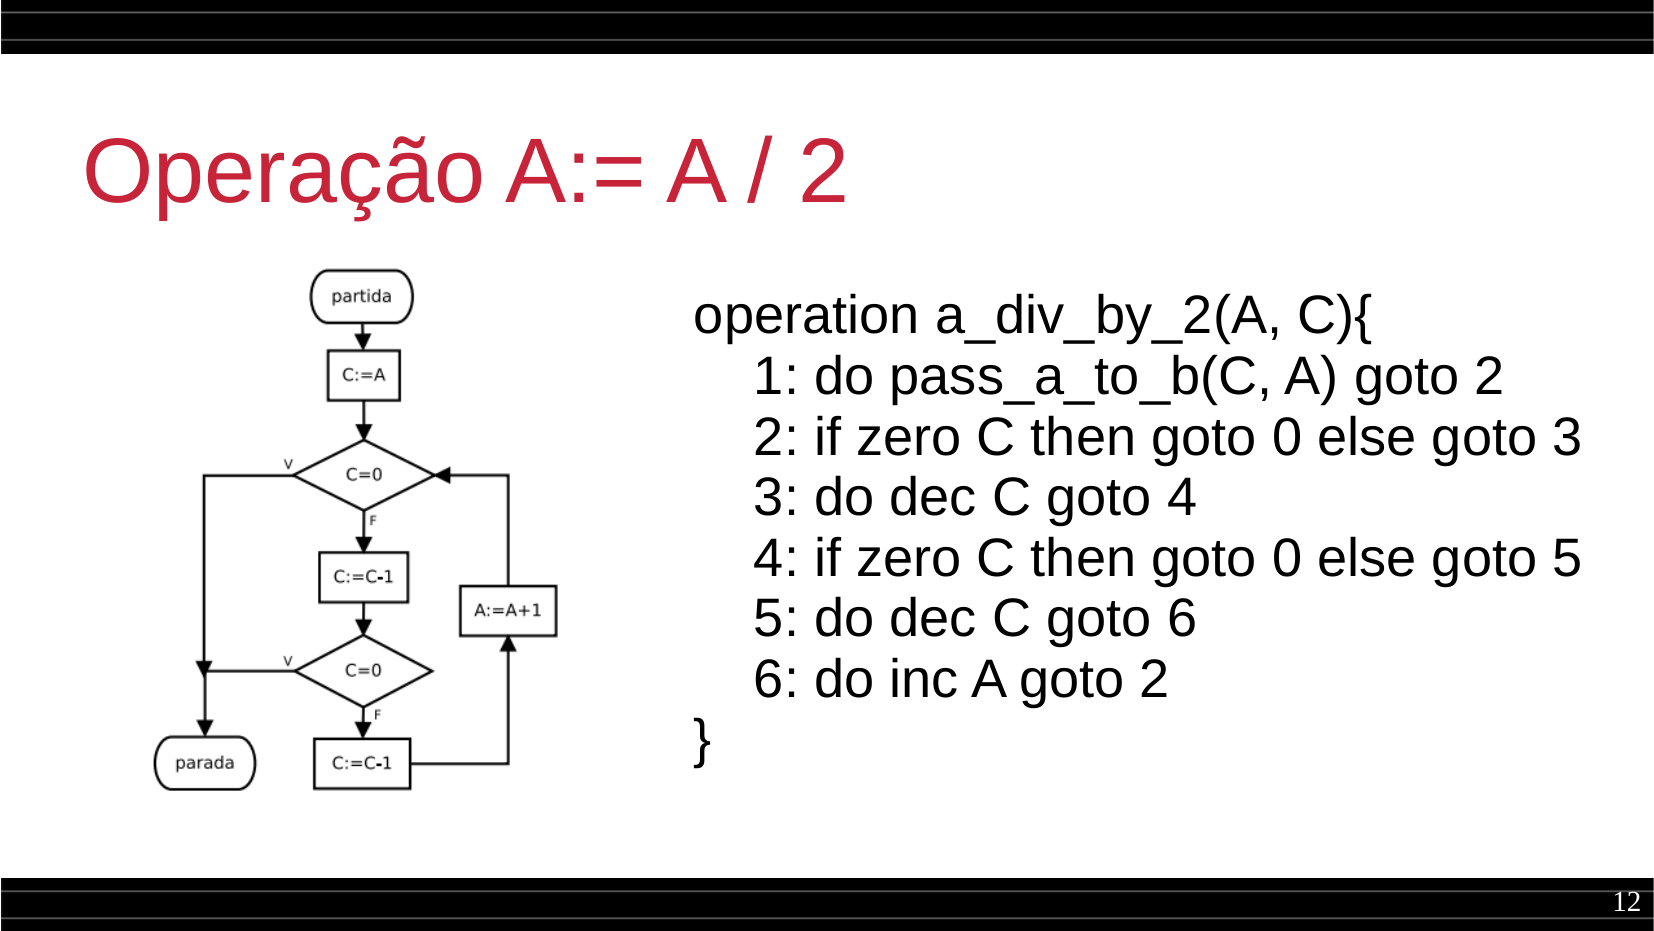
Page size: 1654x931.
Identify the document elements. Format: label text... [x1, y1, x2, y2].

picture [1, 0, 1654, 54]
picture [135, 248, 578, 815]
picture [1, 878, 1654, 931]
title Operação A:= A / 2 [82, 92, 1571, 249]
text_box operation a_div_by_2(A, C){ 1: do pass_a_to_b(C, A) goto 2 2: if zero C then goto 0 else goto 3 3: do dec C goto 4 4: if zero C then goto 0 else goto 5 5: do dec C goto 6 6: do inc A goto 2 } [679, 277, 1654, 819]
